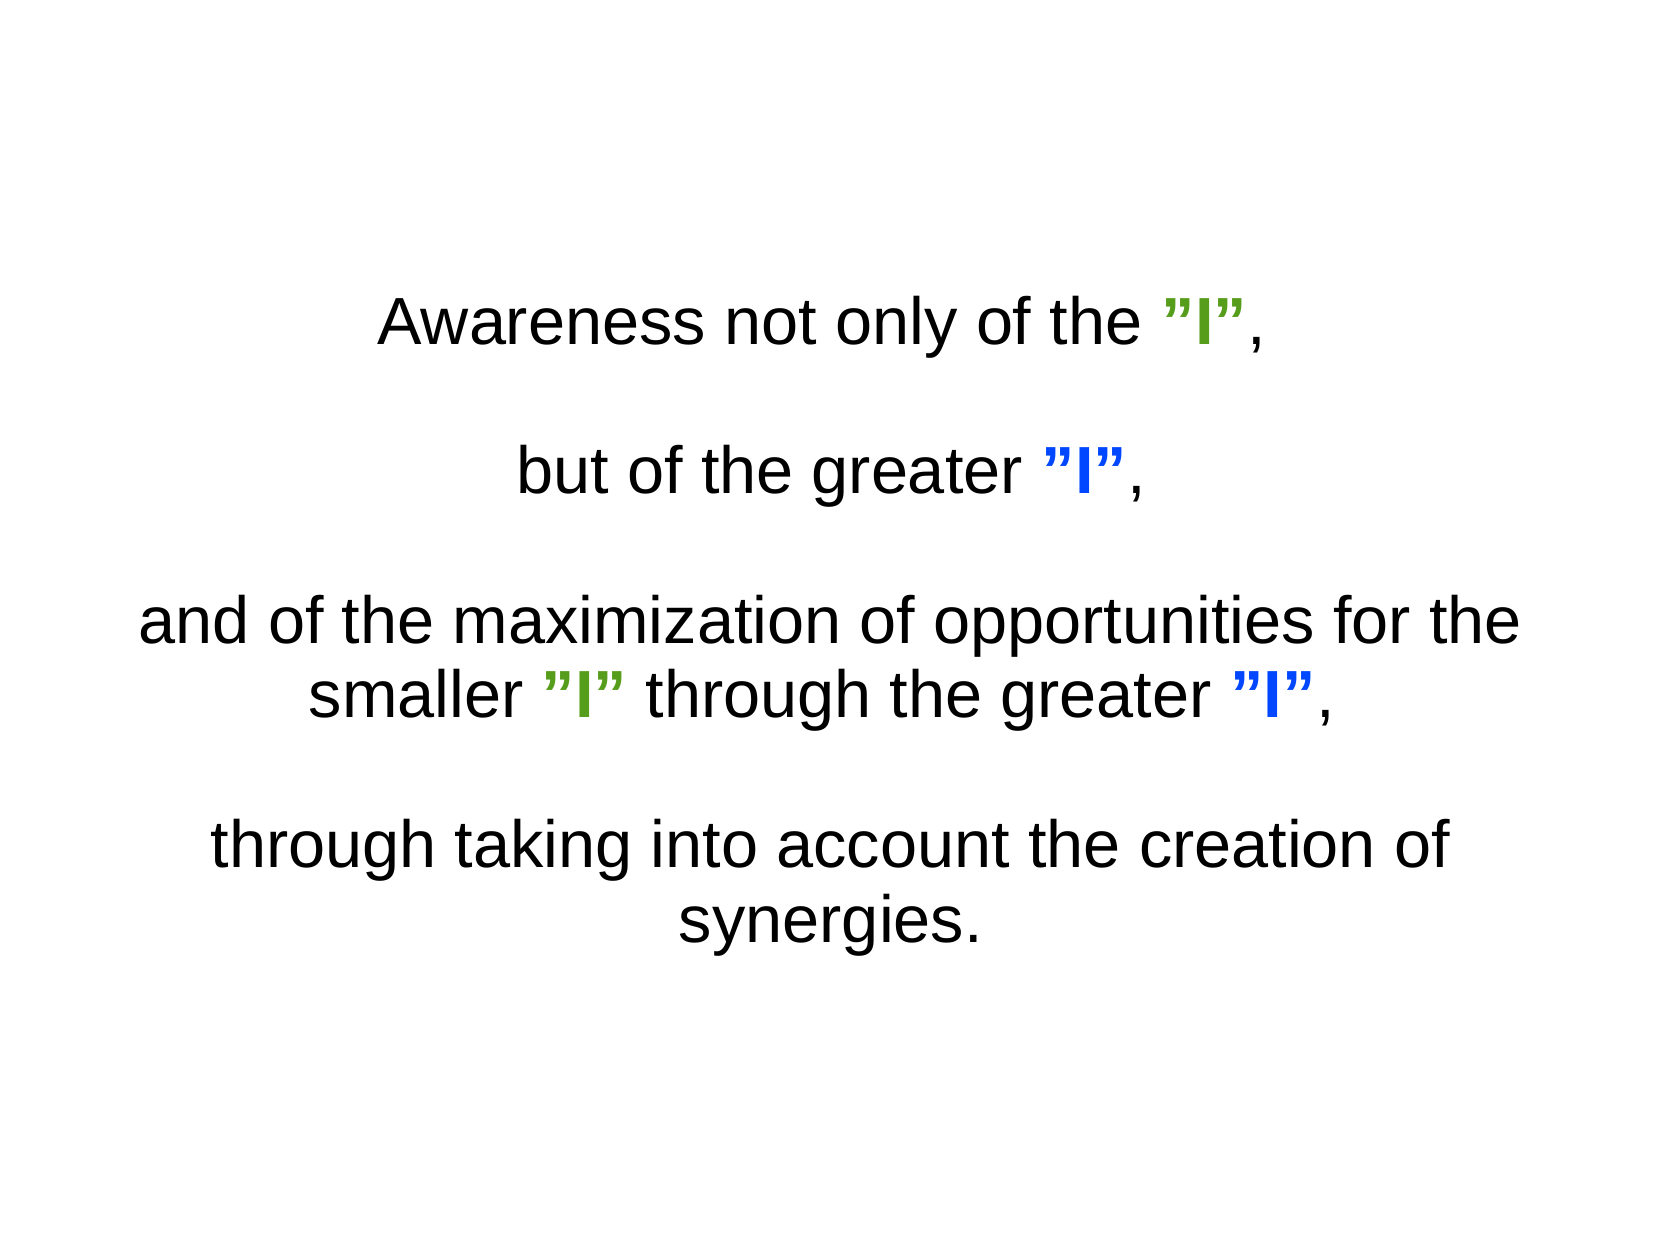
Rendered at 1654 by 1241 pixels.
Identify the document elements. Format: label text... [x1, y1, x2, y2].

title Awareness not only of the ”I”, but of the greater ”I”, and of the maximization of opportunities for the smaller ”I” through the greater ”I”, through taking into account the creation of synergies. [86, 283, 1576, 957]
